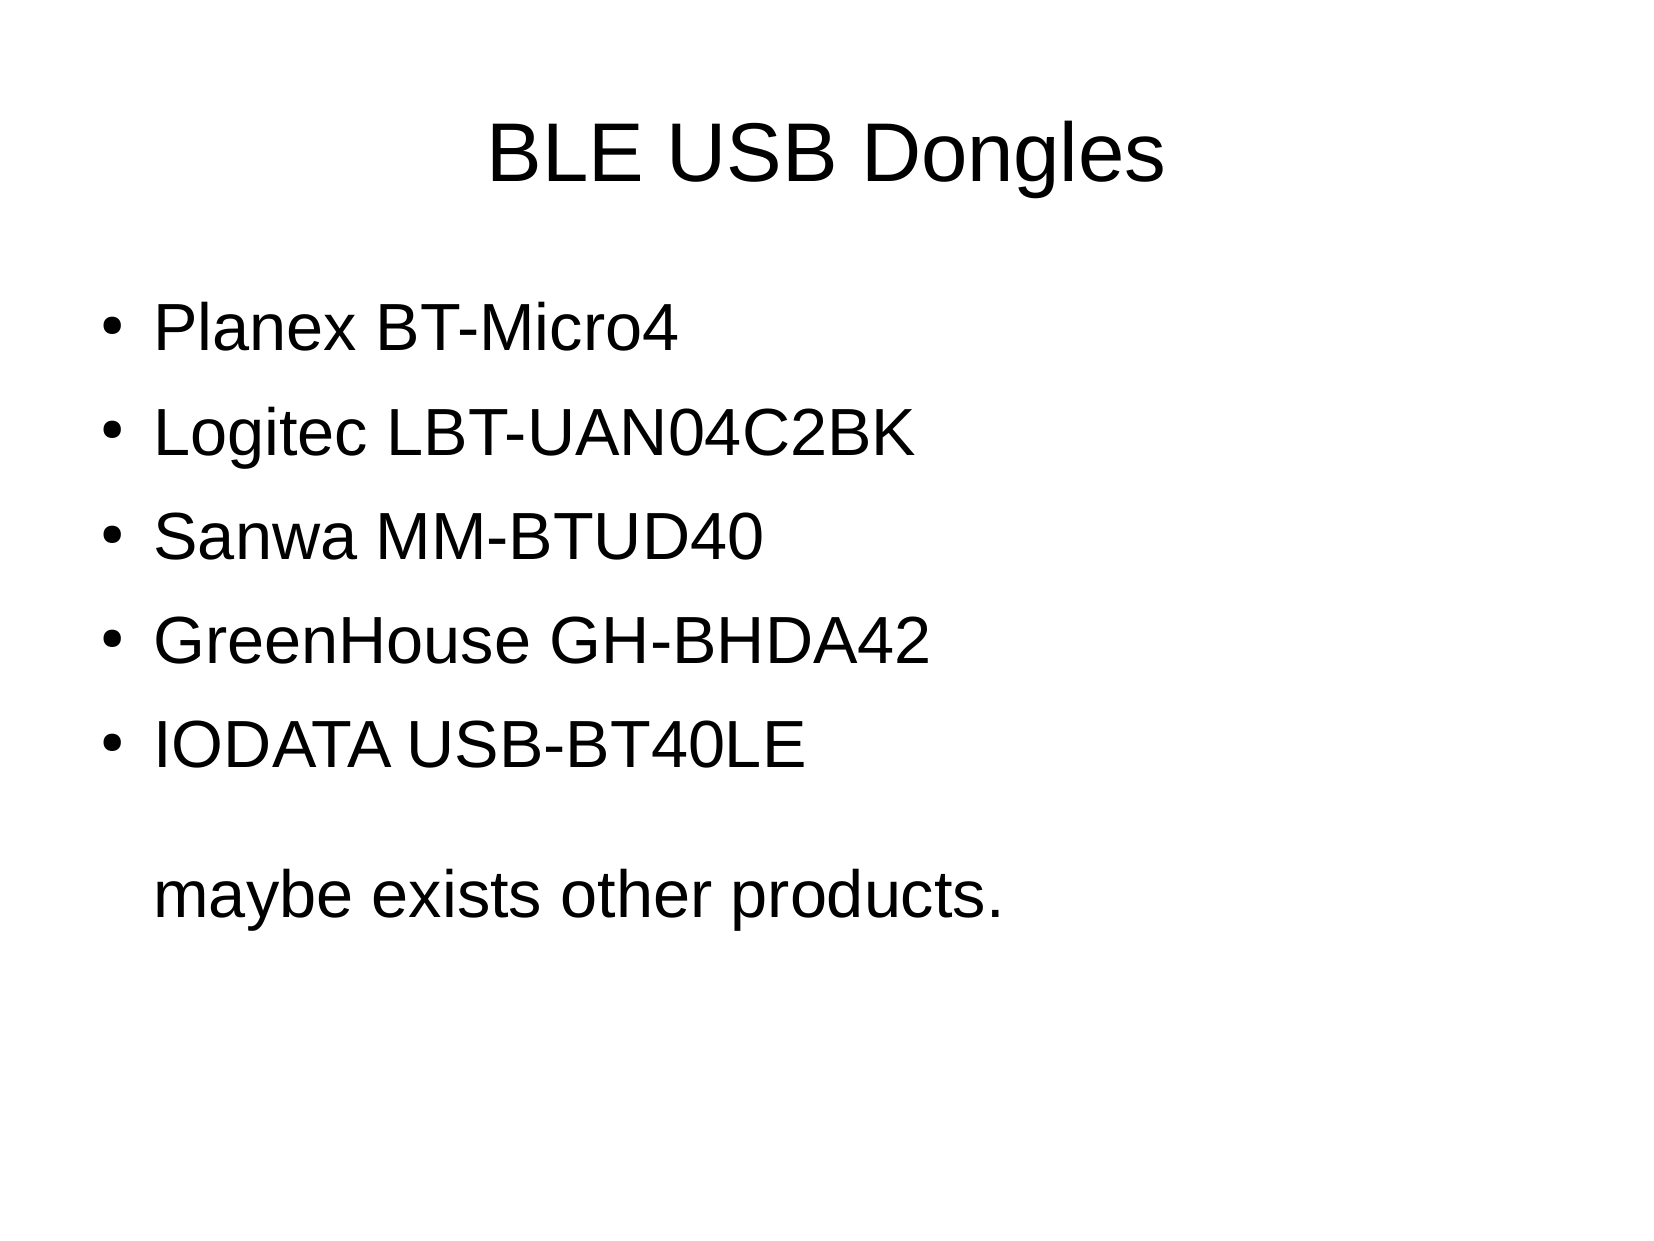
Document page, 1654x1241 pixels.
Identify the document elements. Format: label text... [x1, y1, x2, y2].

title BLE USB Dongles [82, 49, 1571, 257]
list Planex BT-Micro4 Logitec LBT-UAN04C2BK Sanwa MM-BTUD40 GreenHouse GH-BHDA42 IODATA USB-BT40LE maybe exists other products. [82, 290, 1538, 1010]
